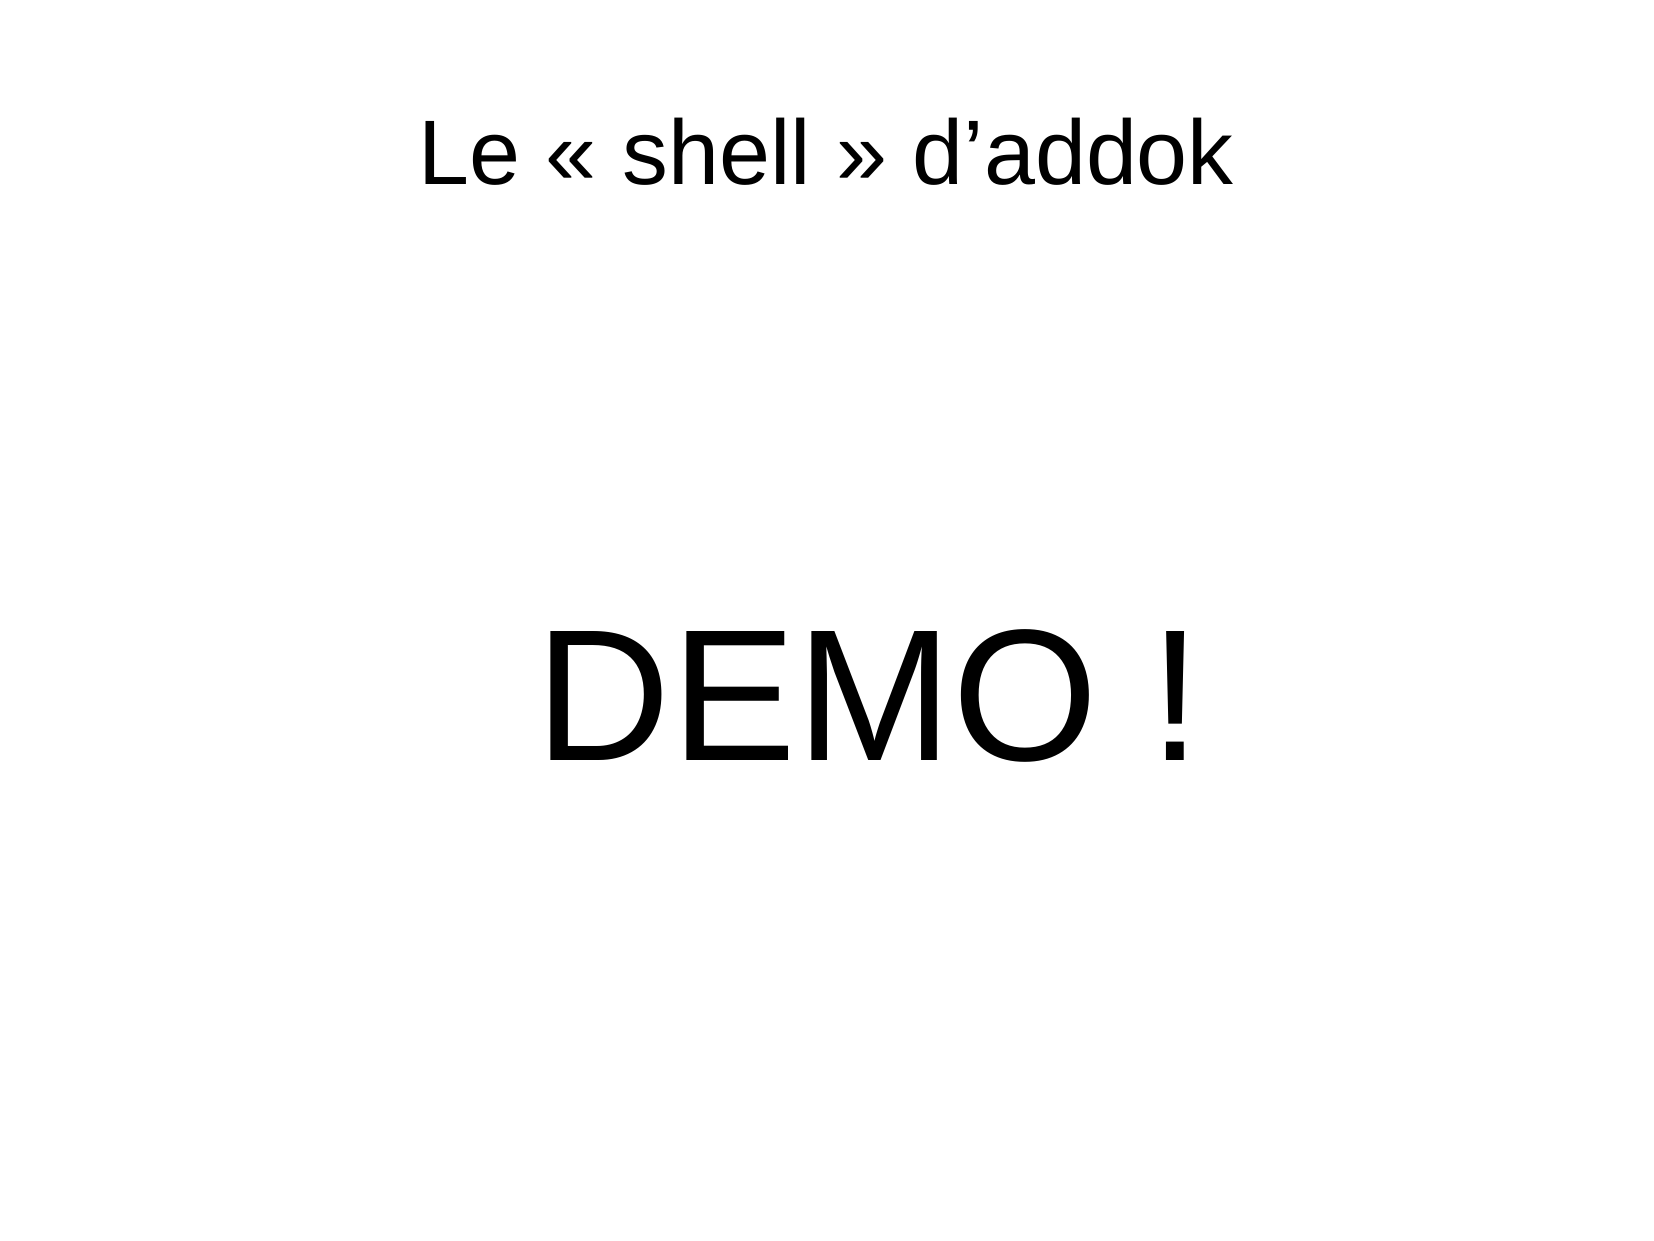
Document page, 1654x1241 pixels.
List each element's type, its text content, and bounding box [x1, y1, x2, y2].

title Le « shell » d’addok [82, 49, 1571, 257]
list DEMO ! [82, 590, 1571, 1010]
